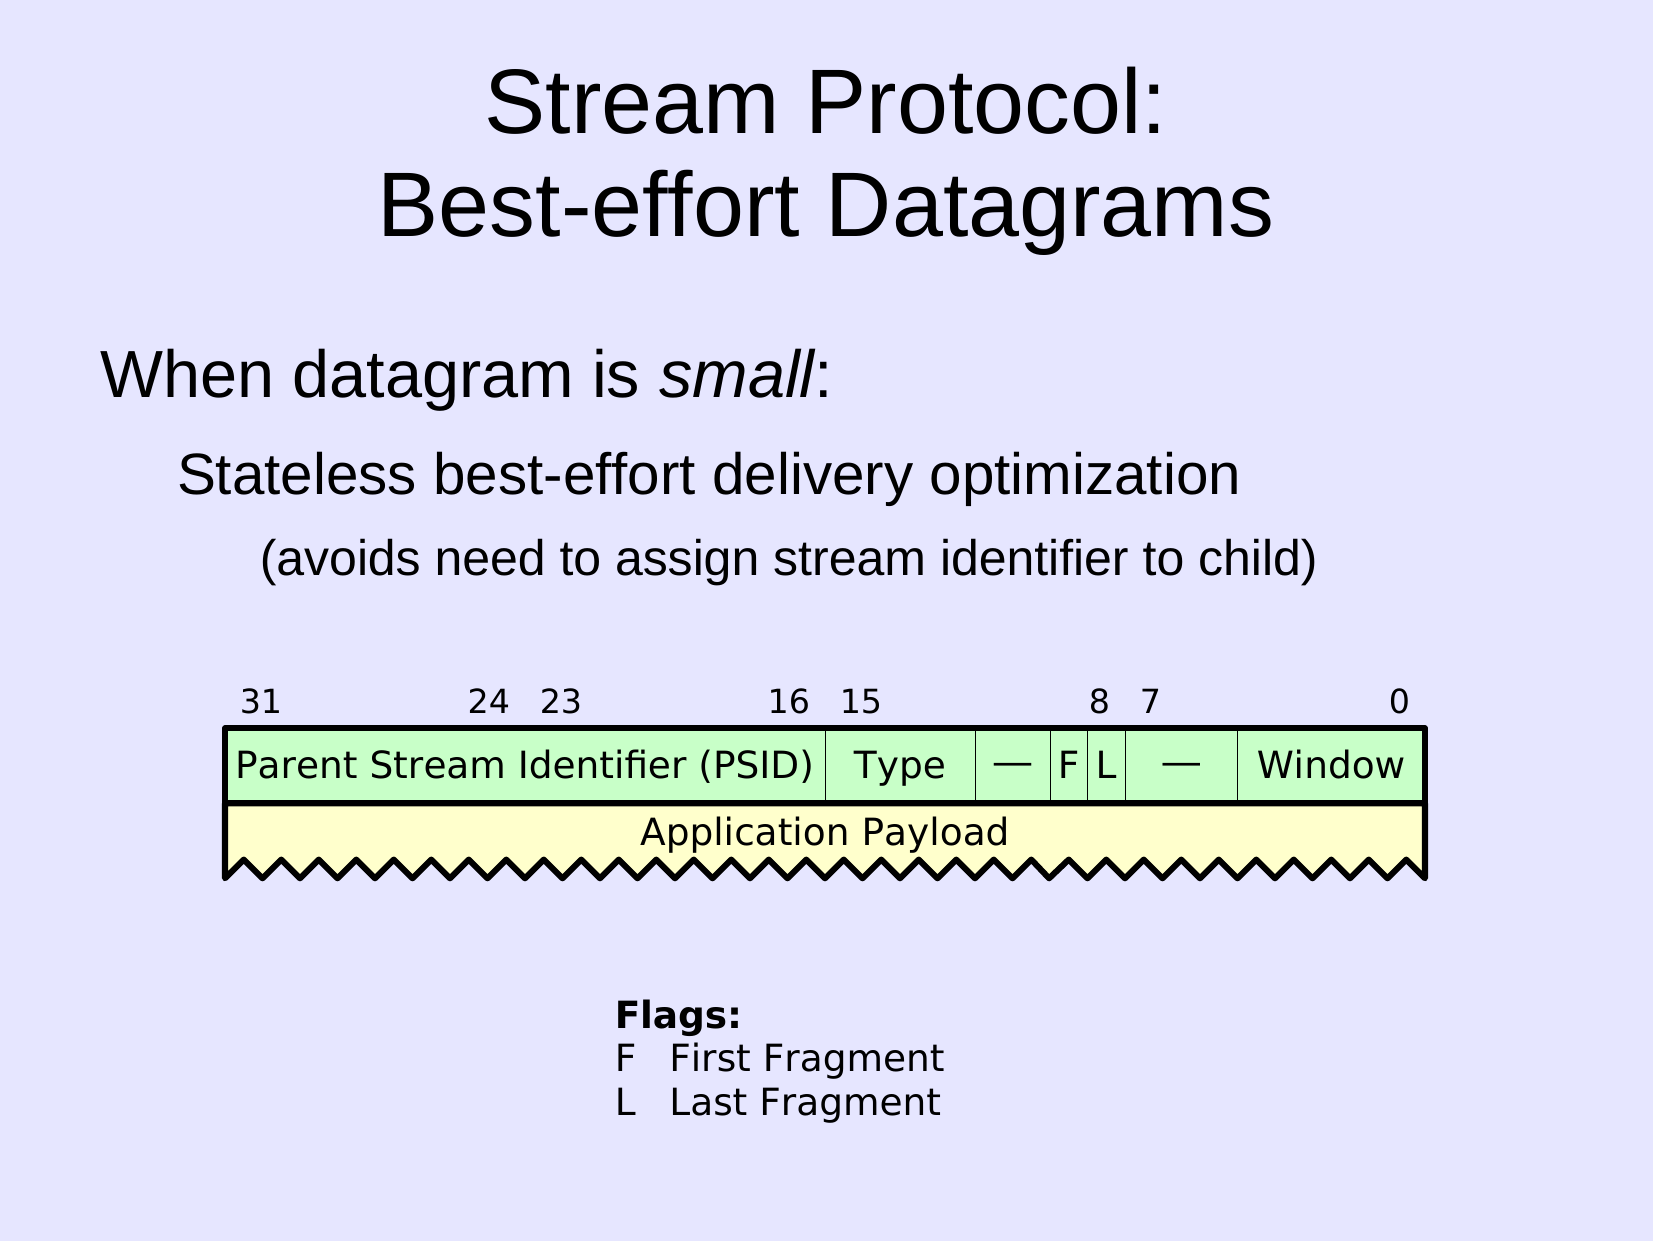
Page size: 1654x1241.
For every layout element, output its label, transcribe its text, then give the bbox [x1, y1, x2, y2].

text_box [1296, 862, 1329, 879]
list When datagram is small: Stateless best-effort delivery optimization (avoids need to assign stream identifier to child) [82, 337, 1571, 1095]
text_box [1071, 862, 1104, 879]
text_box Application Payload [300, 803, 1351, 862]
text_box [358, 862, 392, 879]
text_box [996, 862, 1029, 879]
text_box [1033, 862, 1067, 879]
text_box [396, 862, 429, 879]
text_box Parent Stream Identifier (PSID) [225, 728, 826, 803]
text_box 31 [225, 675, 338, 729]
text_box Flags: F First Fragment L Last Fragment [600, 986, 976, 1131]
text_box [1183, 862, 1217, 879]
text_box 24 [412, 675, 526, 729]
text_box [696, 862, 729, 879]
text_box [808, 862, 842, 879]
text_box [846, 862, 879, 879]
text_box 8 [1012, 675, 1126, 729]
text_box [1221, 862, 1254, 879]
text_box Window [1238, 728, 1426, 803]
text_box [733, 862, 767, 879]
text_box [1108, 862, 1142, 879]
text_box F [1051, 729, 1088, 803]
text_box [1258, 862, 1292, 879]
text_box — [1125, 729, 1238, 804]
text_box [583, 862, 617, 879]
text_box 23 [526, 675, 638, 729]
text_box 0 [1312, 675, 1426, 729]
text_box [883, 862, 917, 879]
title Stream Protocol: Best-effort Datagrams [82, 50, 1571, 256]
text_box Type [826, 728, 975, 803]
text_box [1333, 803, 1426, 879]
text_box [921, 862, 954, 879]
text_box [471, 862, 504, 879]
text_box [771, 862, 804, 879]
text_box [958, 862, 992, 879]
text_box 16 [712, 675, 826, 729]
text_box [546, 862, 579, 879]
text_box [225, 803, 317, 879]
text_box [433, 862, 467, 879]
text_box L [1088, 729, 1125, 803]
text_box — [975, 728, 1051, 803]
text_box [621, 862, 654, 879]
text_box 7 [1126, 675, 1238, 729]
text_box [508, 862, 542, 879]
text_box 15 [826, 675, 938, 729]
text_box [321, 862, 354, 879]
text_box [658, 862, 692, 879]
text_box [1146, 862, 1179, 879]
